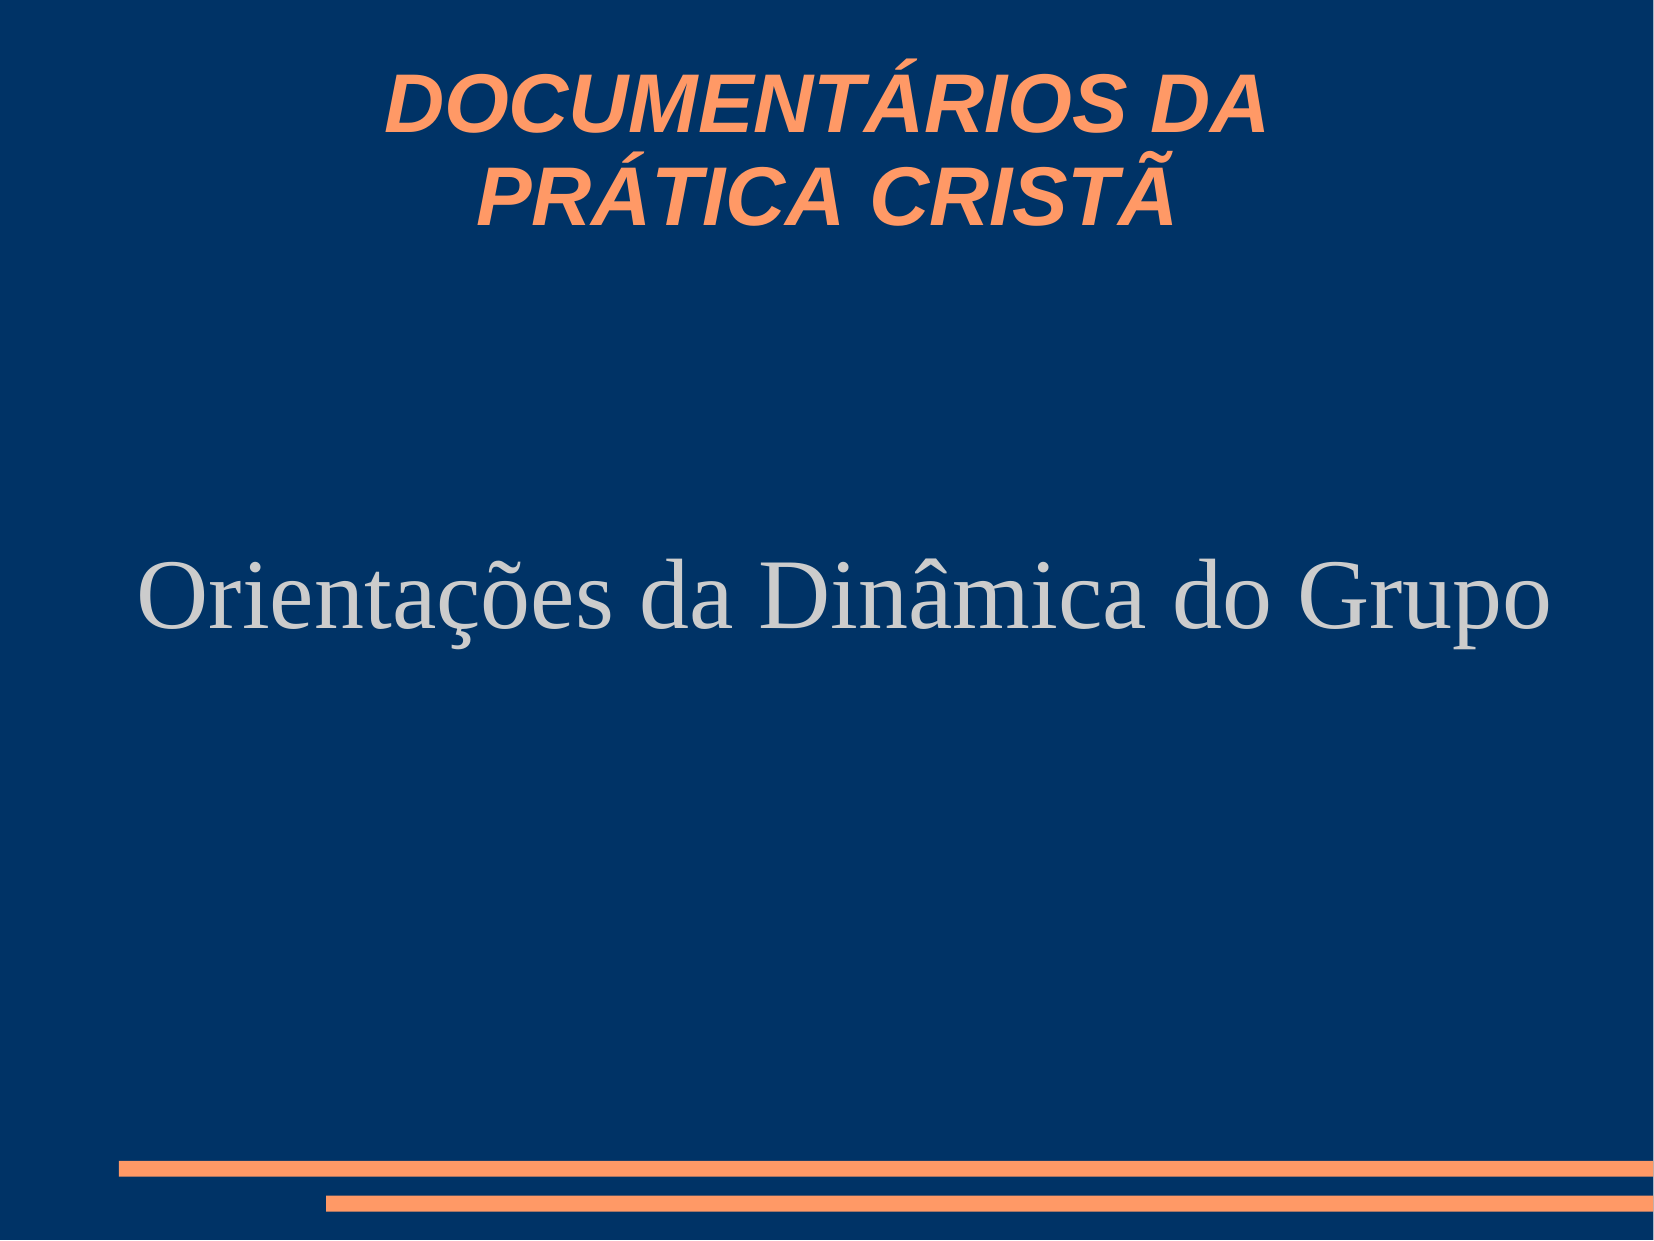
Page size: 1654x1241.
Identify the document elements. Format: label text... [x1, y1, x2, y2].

title DOCUMENTÁRIOS DA PRÁTICA CRISTÃ [121, 46, 1534, 254]
subtitle Orientações da Dinâmica do Grupo [125, 185, 1565, 1004]
